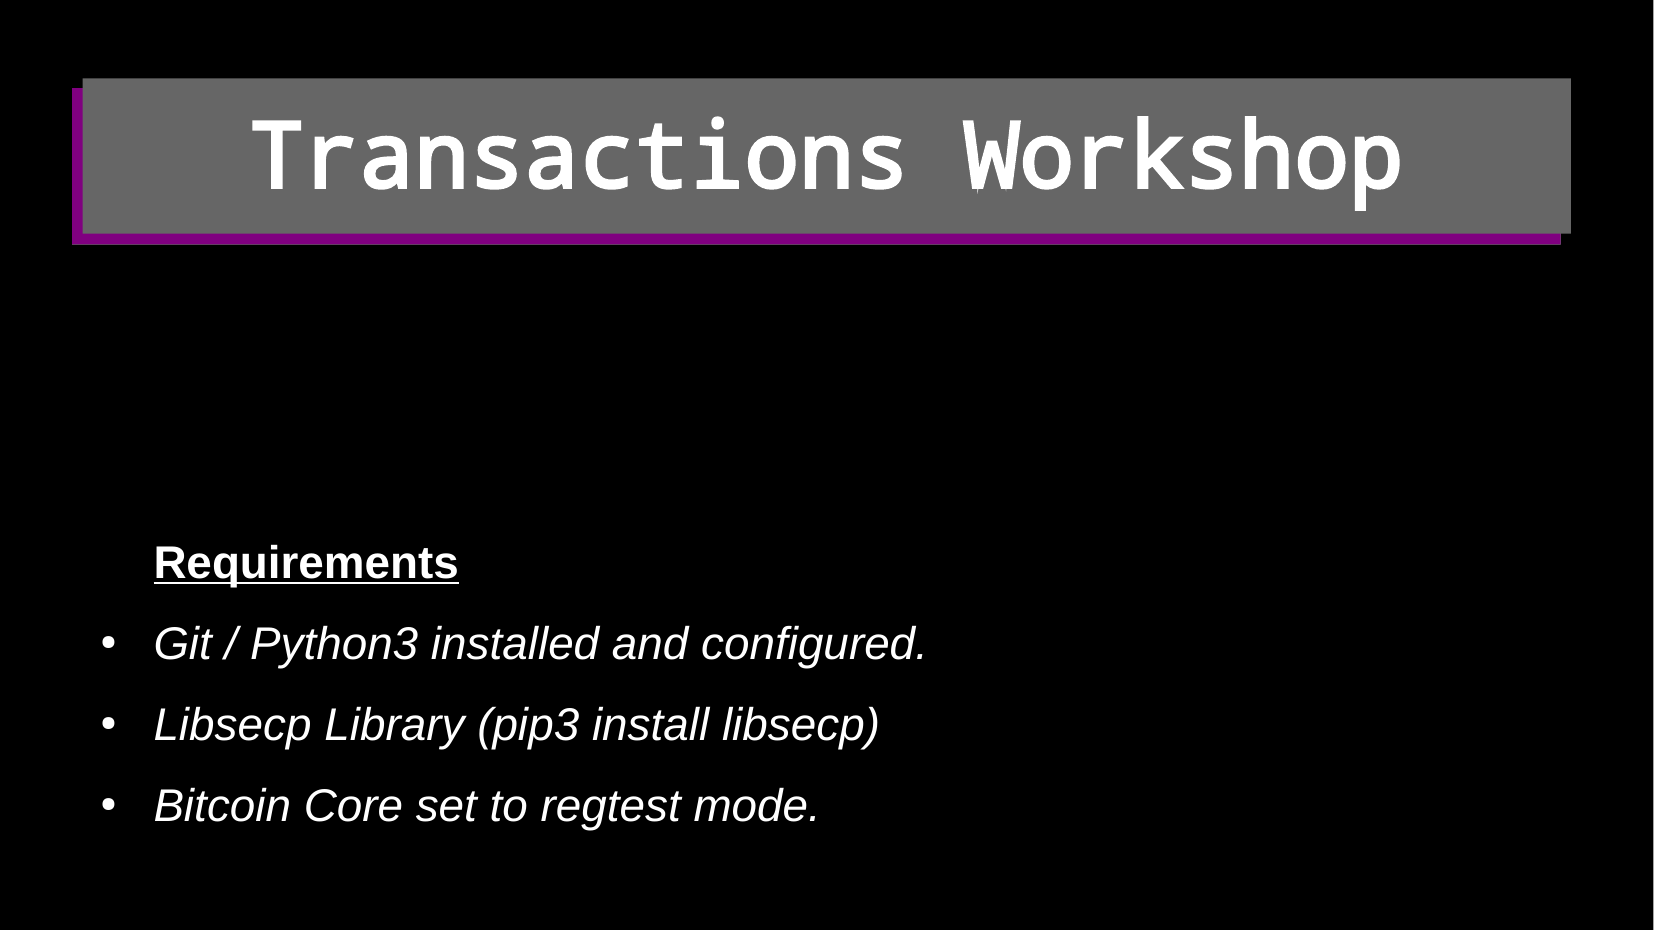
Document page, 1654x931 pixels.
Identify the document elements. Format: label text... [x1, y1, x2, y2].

title Transactions Workshop [82, 78, 1571, 234]
subtitle Requirements Git / Python3 installed and configured. Libsecp Library (pip3 install libsecp) Bitcoin Core set to regtest mode. [82, 487, 938, 882]
